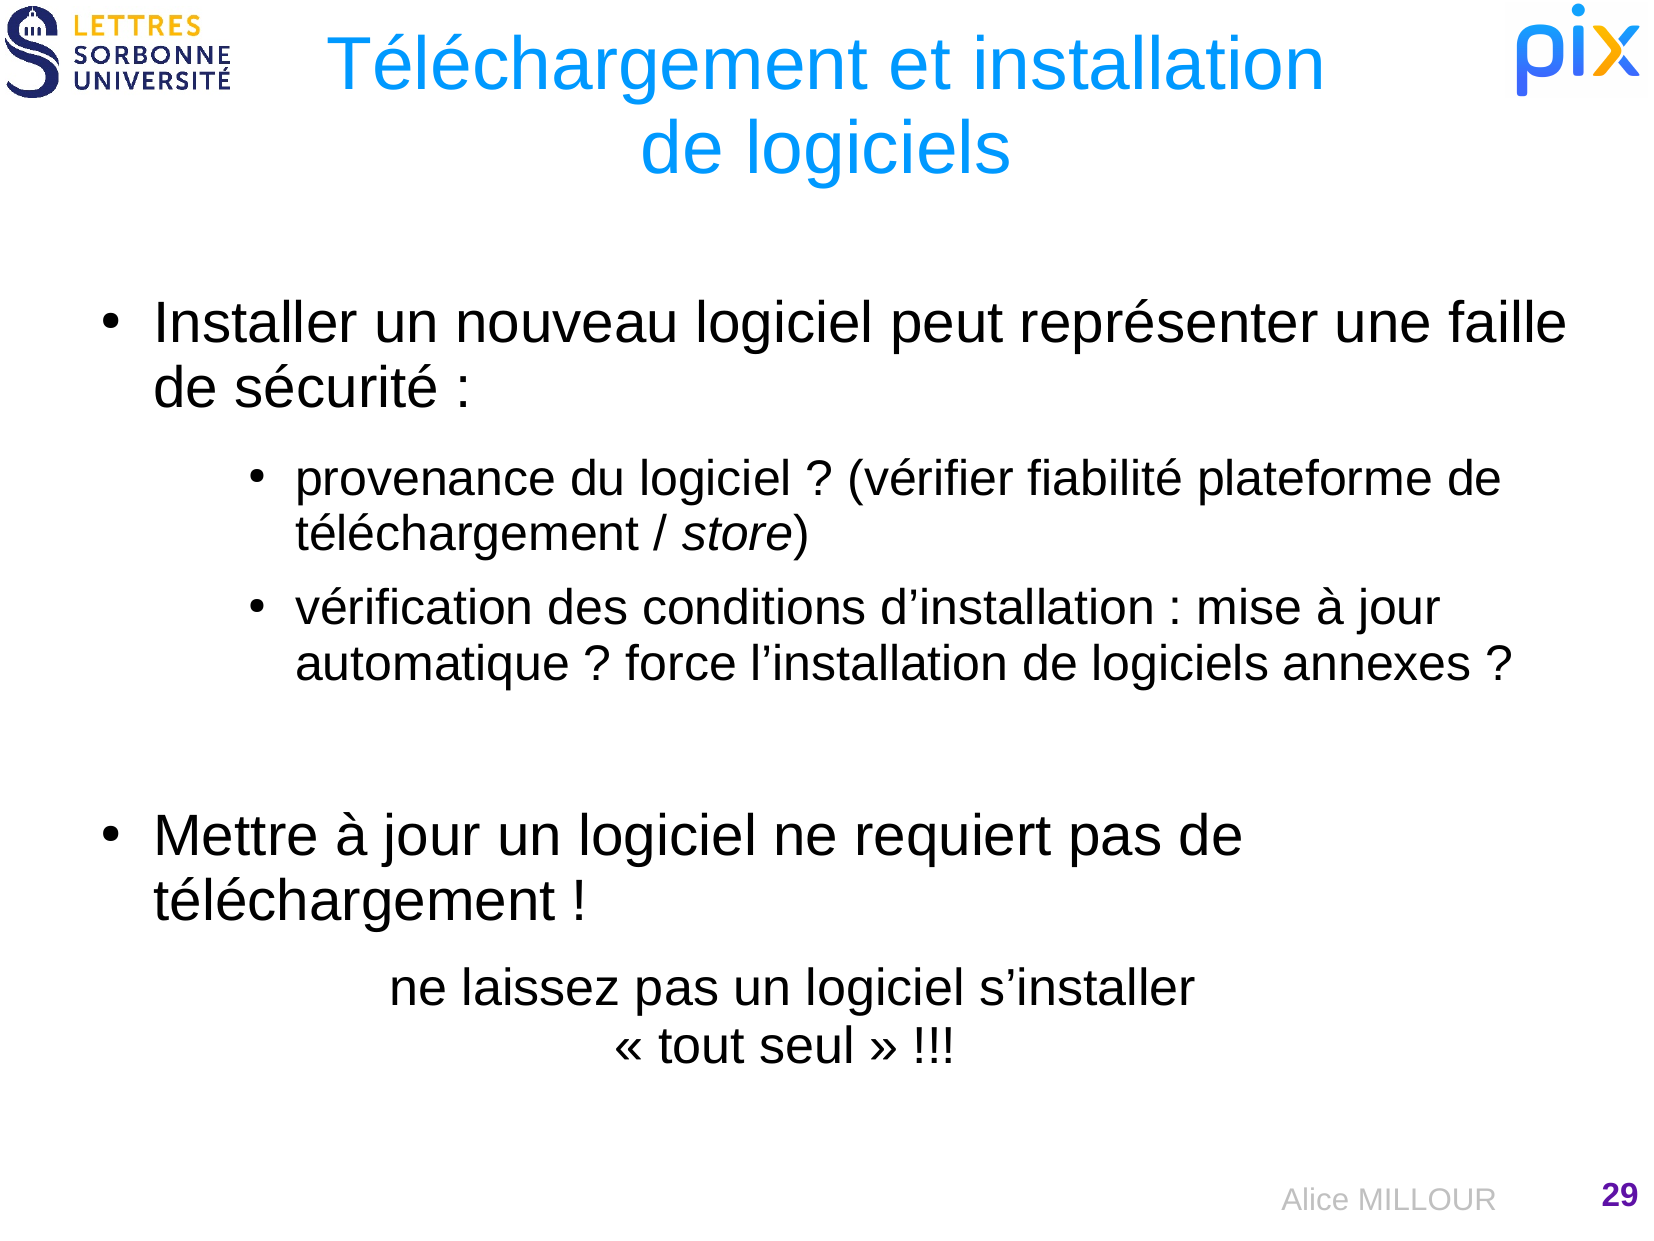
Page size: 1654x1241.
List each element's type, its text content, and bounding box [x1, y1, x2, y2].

text_box ne laissez pas un logiciel s’installer « tout seul » !!! [307, 950, 1279, 1082]
picture [5, 6, 82, 98]
list Installer un nouveau logiciel peut représenter une faille de sécurité : provenance du logiciel ? (vérifier fiabilité plateforme de téléchargement / store) vérification des conditions d’installation : mise à jour automatique ? force l’installation de logiciels annexes ? Mettre à jour un logiciel ne requiert pas de téléchargement ! [82, 290, 1571, 1010]
picture [1571, 2, 1648, 98]
title Téléchargement et installation de logiciels [82, 2, 1571, 210]
